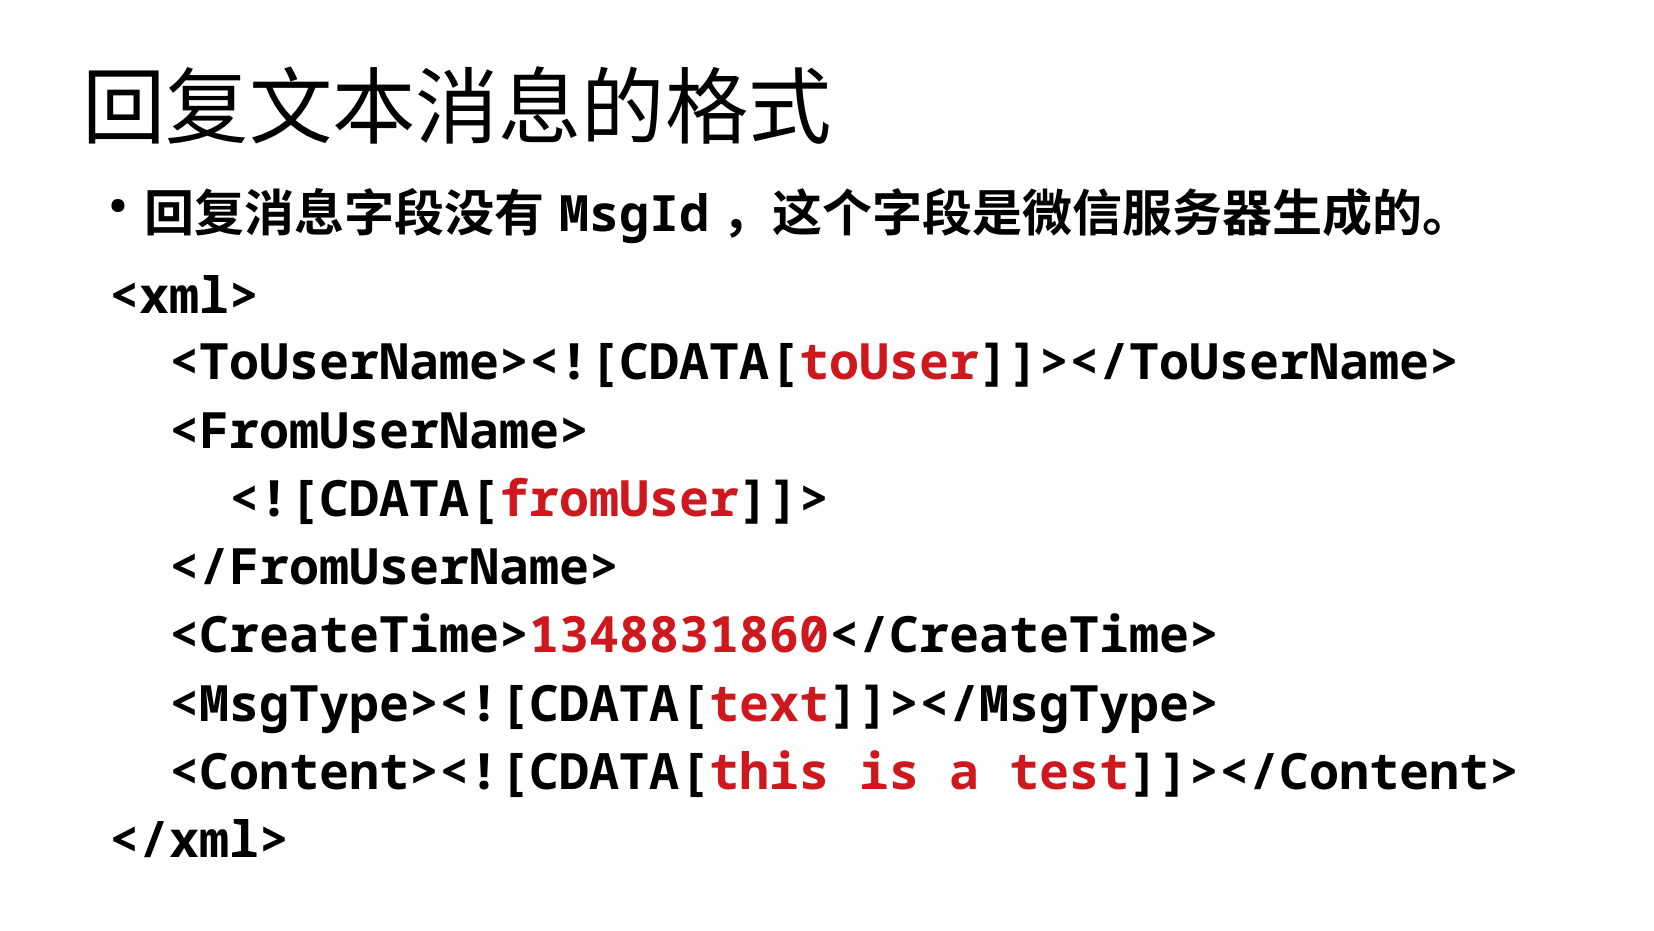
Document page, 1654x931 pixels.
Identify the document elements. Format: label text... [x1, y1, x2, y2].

text_box 回复消息字段没有MsgId，这个字段是微信服务器生成的。 <xml> <ToUserName><![CDATA[toUser]]></ToUserName> <FromUserName> <![CDATA[fromUser]]> </FromUserName> <CreateTime>1348831860</CreateTime> <MsgType><![CDATA[text]]></MsgType> <Content><![CDATA[this is a test]]></Content> </xml> [94, 171, 1619, 886]
title 回复文本消息的格式 [82, 37, 1571, 166]
